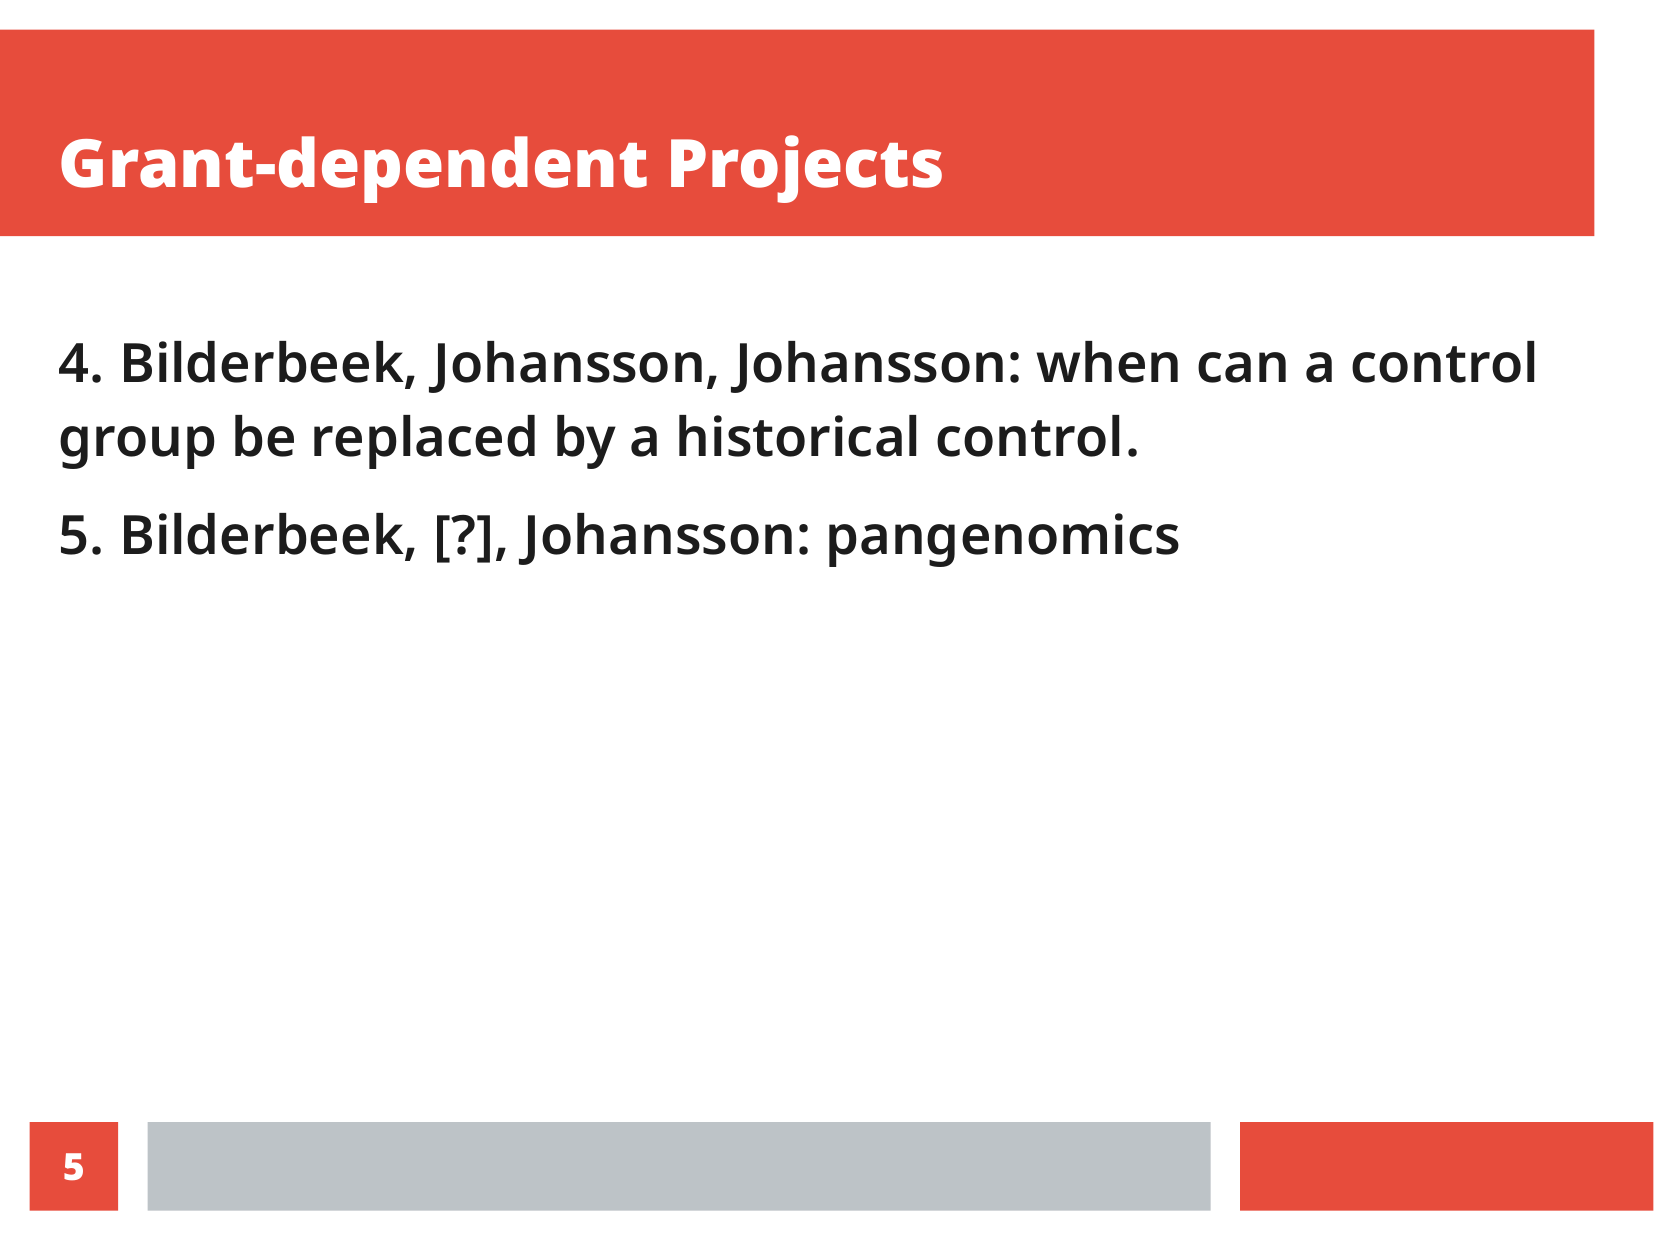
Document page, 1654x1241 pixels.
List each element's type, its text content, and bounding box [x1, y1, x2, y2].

list 4. Bilderbeek, Johansson, Johansson: when can a control group be replaced by a historical control. 5. Bilderbeek, [?], Johansson: pangenomics [59, 324, 1565, 1093]
title Grant-dependent Projects [59, 59, 1595, 207]
